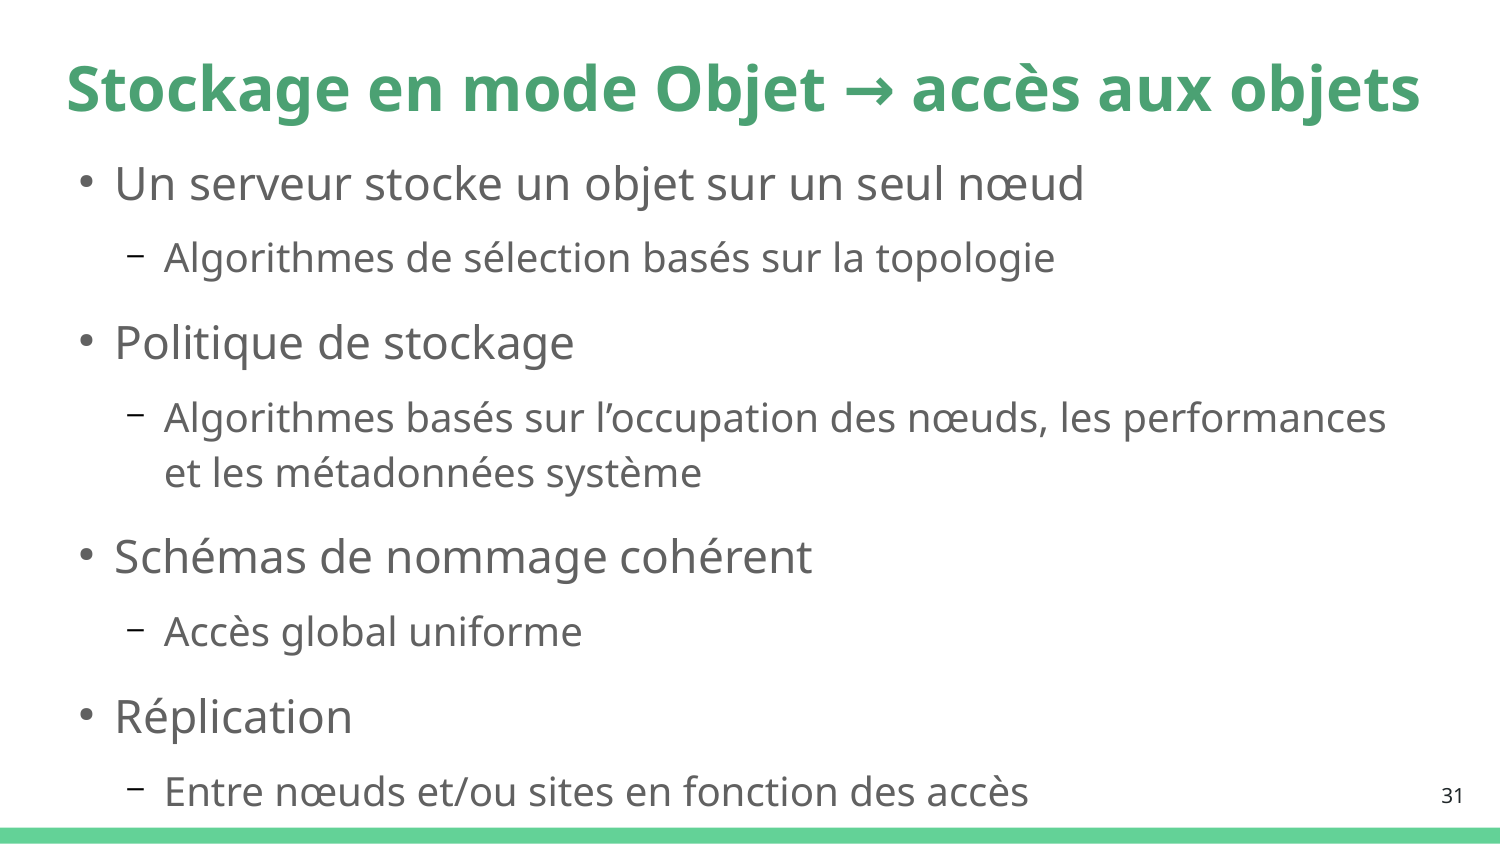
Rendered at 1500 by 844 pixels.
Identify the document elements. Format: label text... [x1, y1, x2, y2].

slide_number <numéro> [1389, 764, 1480, 830]
title Stockage en mode Objet → accès aux objets [51, 23, 1449, 117]
list Un serveur stocke un objet sur un seul nœud Algorithmes de sélection basés sur la topologie Politique de stockage Algorithmes basés sur l’occupation des nœuds, les performances et les métadonnées système Schémas de nommage cohérent Accès global uniforme Réplication Entre nœuds et/ou sites en fonction des accès [51, 126, 1418, 836]
